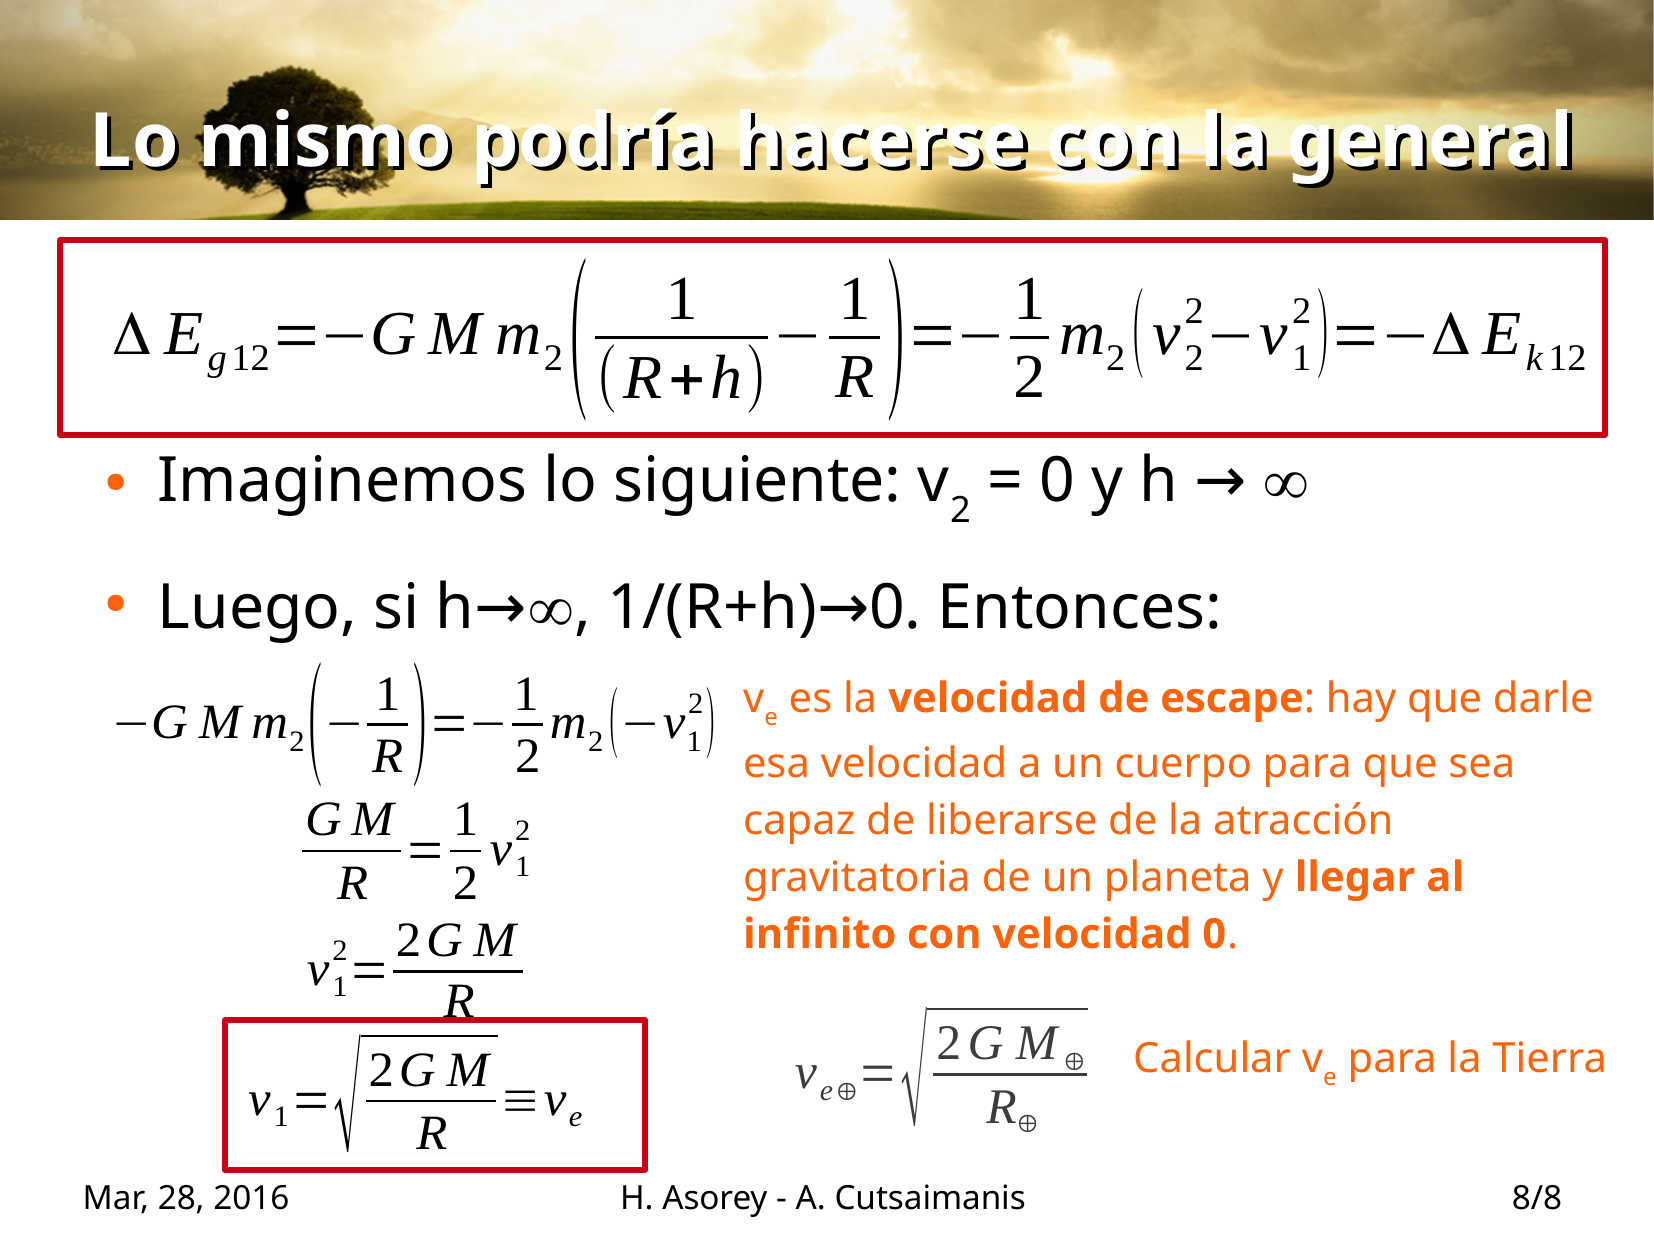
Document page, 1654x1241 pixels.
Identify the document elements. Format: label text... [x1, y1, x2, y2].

chart [787, 1005, 1096, 1135]
chart [105, 255, 1594, 425]
text_box ve es la velocidad de escape: hay que darle esa velocidad a un cuerpo para que sea capaz de liberarse de la atracción gravitatoria de un planeta y llegar al infinito con velocidad 0. [728, 660, 1636, 903]
text_box Calcular ve para la Tierra [1118, 1020, 1636, 1108]
chart [105, 660, 724, 1218]
title Lo mismo podría hacerse con la general [86, 49, 1576, 226]
picture [0, 0, 1654, 220]
list Imaginemos lo siguiente: v2 = 0 y h → ¥ Luego, si h→¥, 1/(R+h)→0. Entonces: [86, 438, 1576, 1241]
